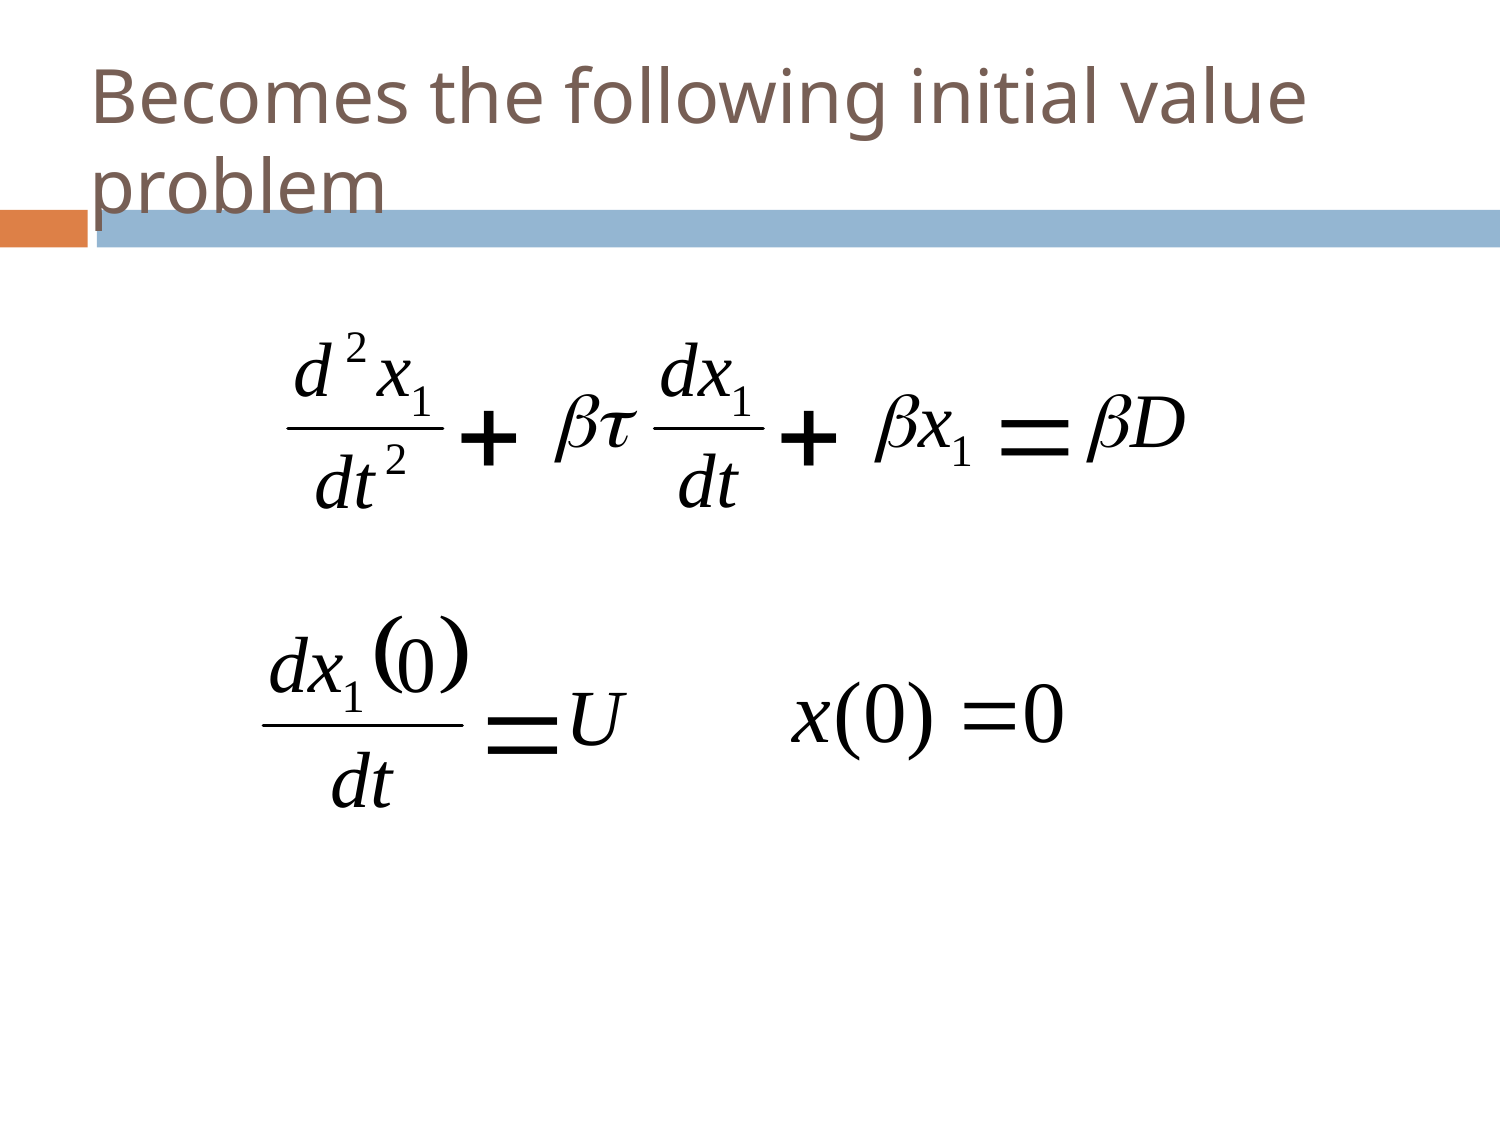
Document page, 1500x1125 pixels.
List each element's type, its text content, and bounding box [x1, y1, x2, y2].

title Becomes the following initial value problem [75, 45, 1426, 233]
chart [249, 612, 649, 826]
chart [774, 662, 1081, 779]
chart [275, 312, 1201, 525]
